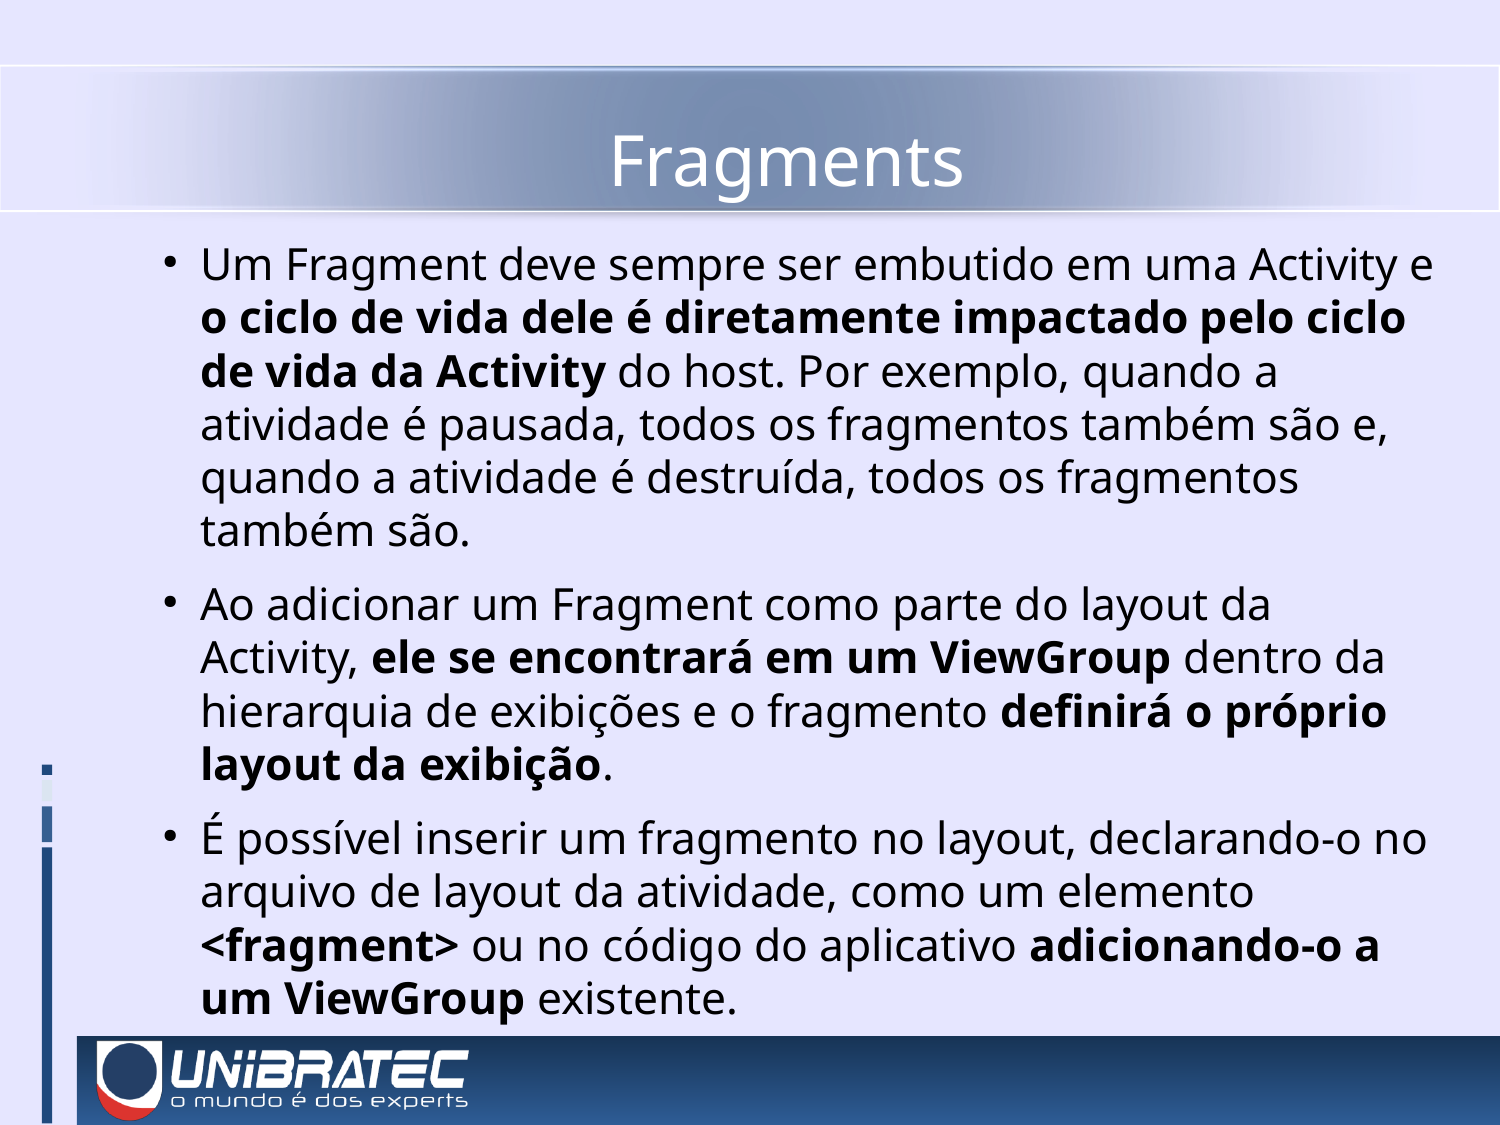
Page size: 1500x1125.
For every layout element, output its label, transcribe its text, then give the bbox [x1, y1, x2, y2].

title Fragments [150, 84, 1424, 233]
picture [0, 58, 1500, 227]
picture [96, 1040, 469, 1121]
list Um Fragment deve sempre ser embutido em uma Activity e o ciclo de vida dele é diretamente impactado pelo ciclo de vida da Activity do host. Por exemplo, quando a atividade é pausada, todos os fragmentos também são e, quando a atividade é destruída, todos os fragmentos também são. Ao adicionar um Fragment como parte do layout da Activity, ele se encontrará em um ViewGroup dentro da hierarquia de exibições e o fragmento definirá o próprio layout da exibição. É possível inserir um fragmento no layout, declarando-o no arquivo de layout da atividade, como um elemento <fragment> ou no código do aplicativo adicionando-o a um ViewGroup existente. [150, 236, 1441, 1028]
